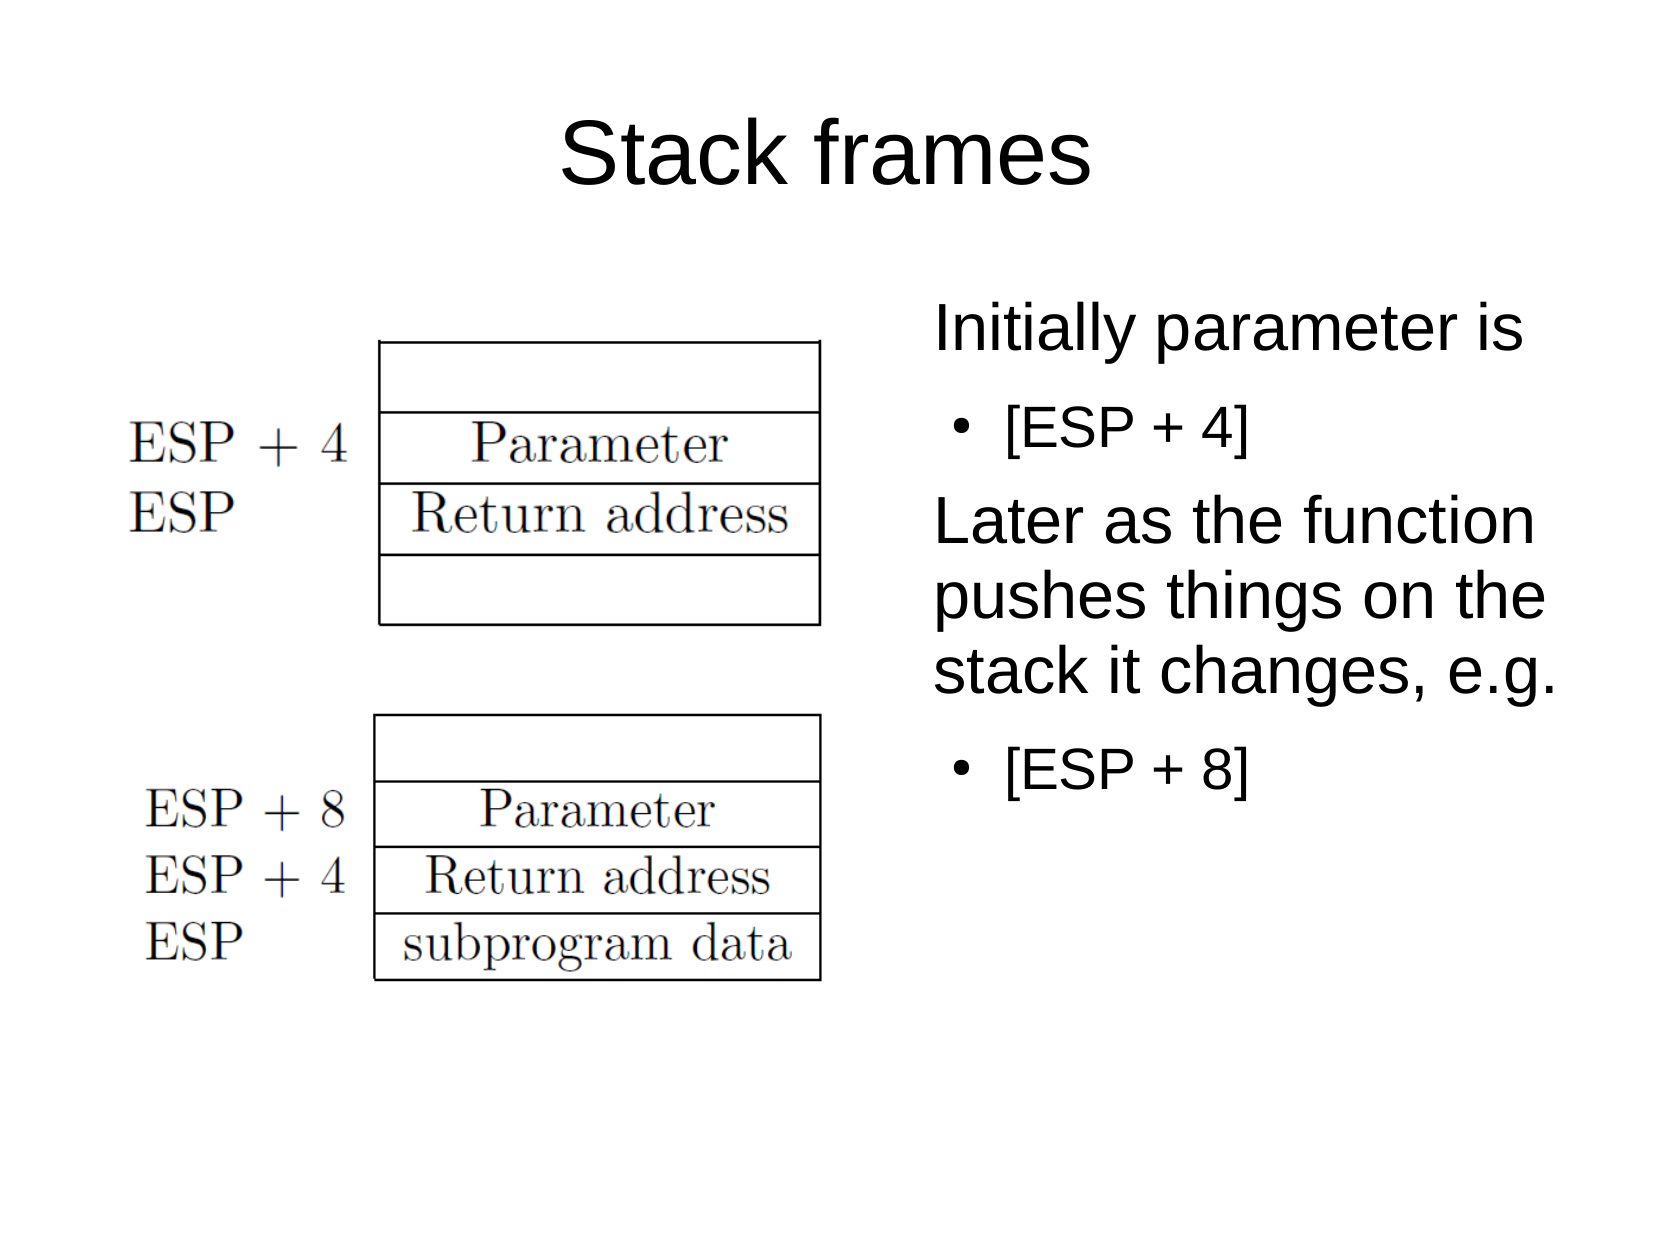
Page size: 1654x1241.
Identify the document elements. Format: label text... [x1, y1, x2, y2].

title Stack frames [82, 49, 1571, 257]
list Initially parameter is [ESP + 4] Later as the function pushes things on the stack it changes, e.g. [ESP + 8] [862, 290, 1571, 1109]
picture [75, 274, 925, 656]
picture [123, 680, 862, 1020]
